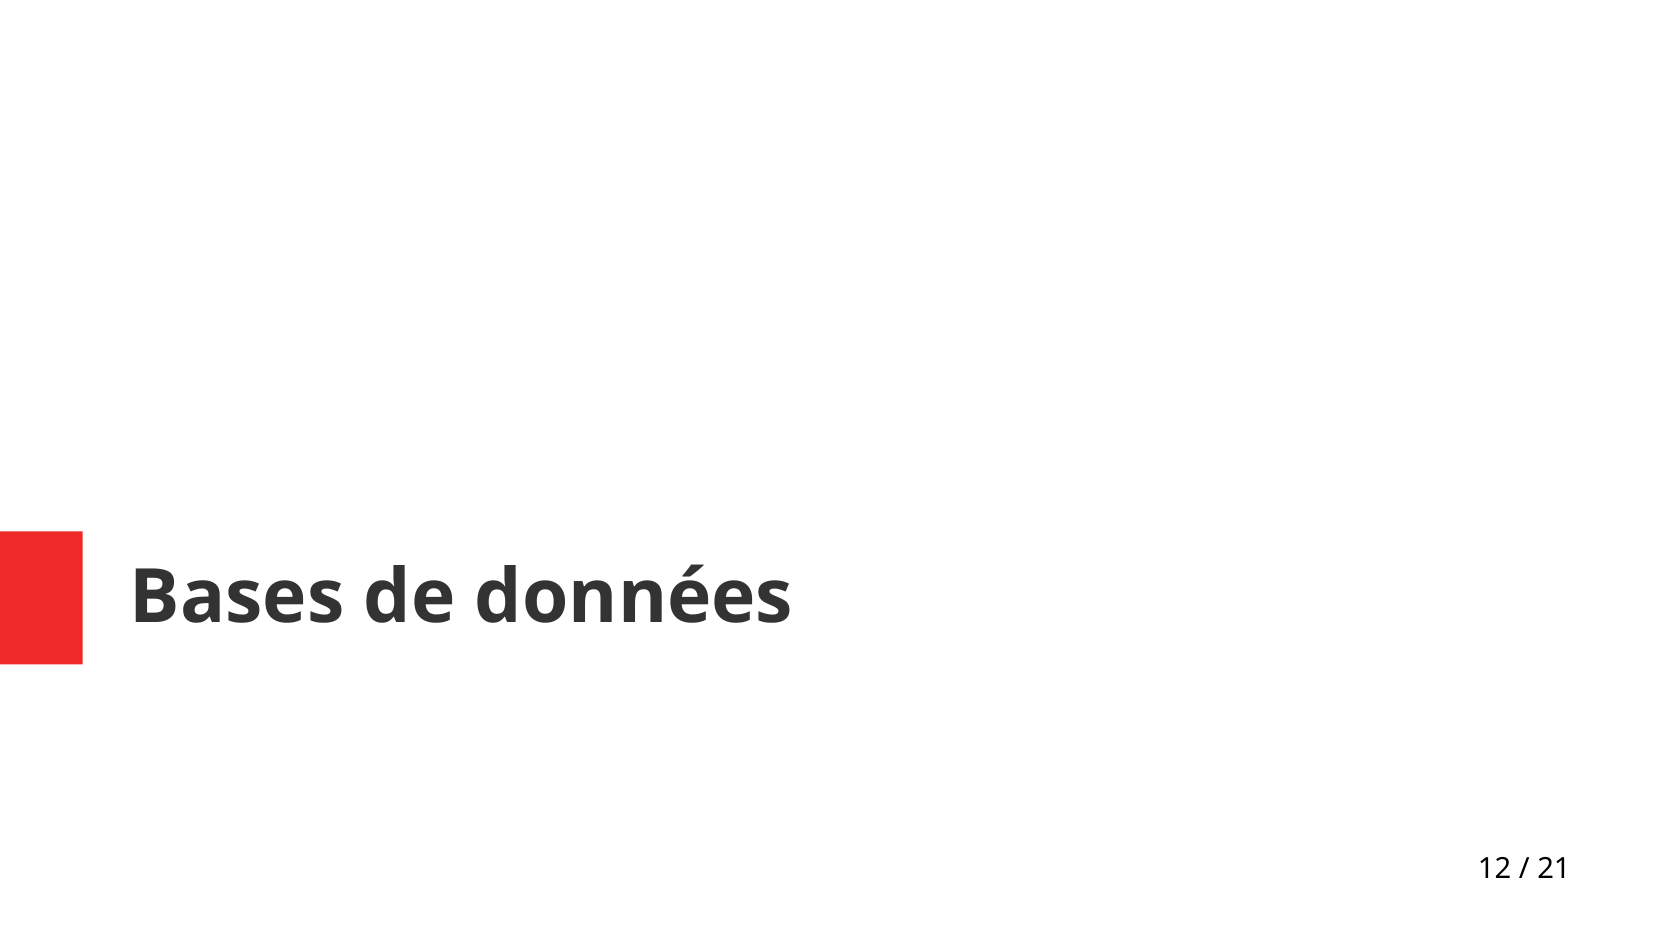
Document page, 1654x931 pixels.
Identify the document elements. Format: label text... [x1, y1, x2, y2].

title Bases de données [129, 504, 1536, 683]
